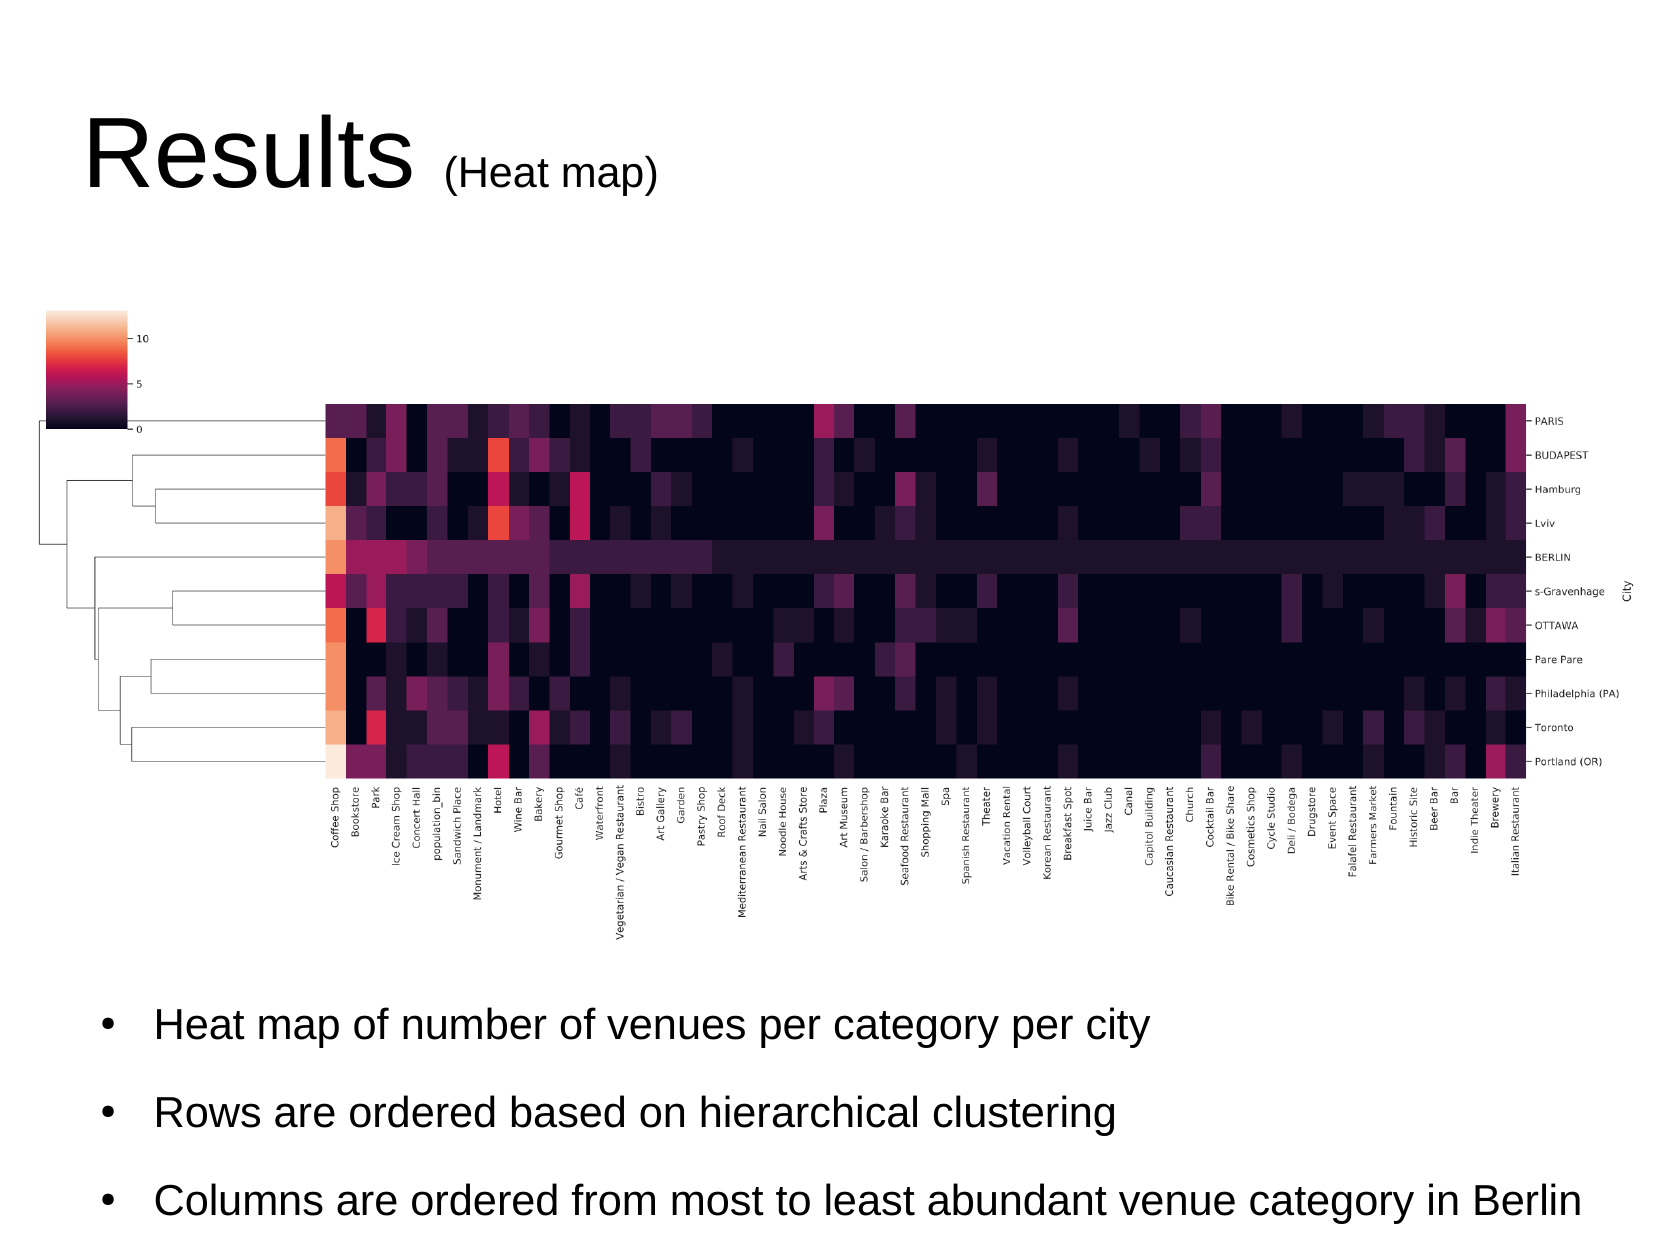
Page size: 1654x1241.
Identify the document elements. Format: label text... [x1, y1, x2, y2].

picture [13, 298, 1646, 952]
title Results (Heat map) [82, 49, 1571, 257]
list Heat map of number of venues per category per city Rows are ordered based on hierarchical clustering Columns are ordered from most to least abundant venue category in Berlin [82, 1000, 1621, 1241]
